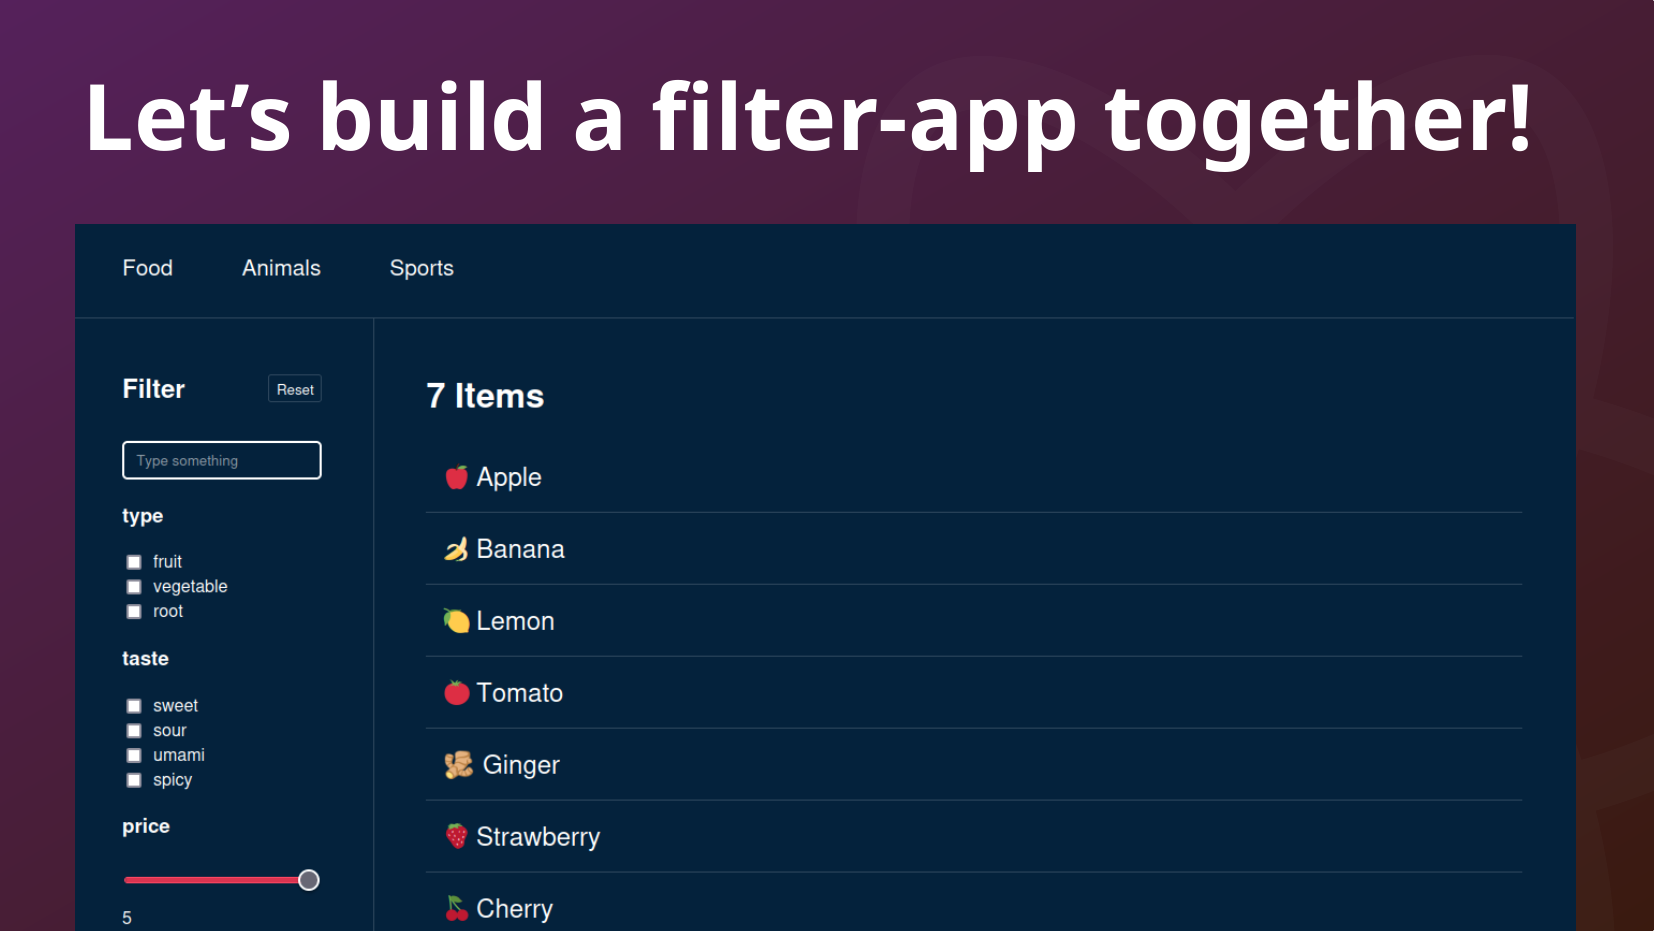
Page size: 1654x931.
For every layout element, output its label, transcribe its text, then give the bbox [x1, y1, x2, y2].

title Let’s build a filter-app together! [82, 37, 1571, 193]
picture [75, 224, 1576, 931]
